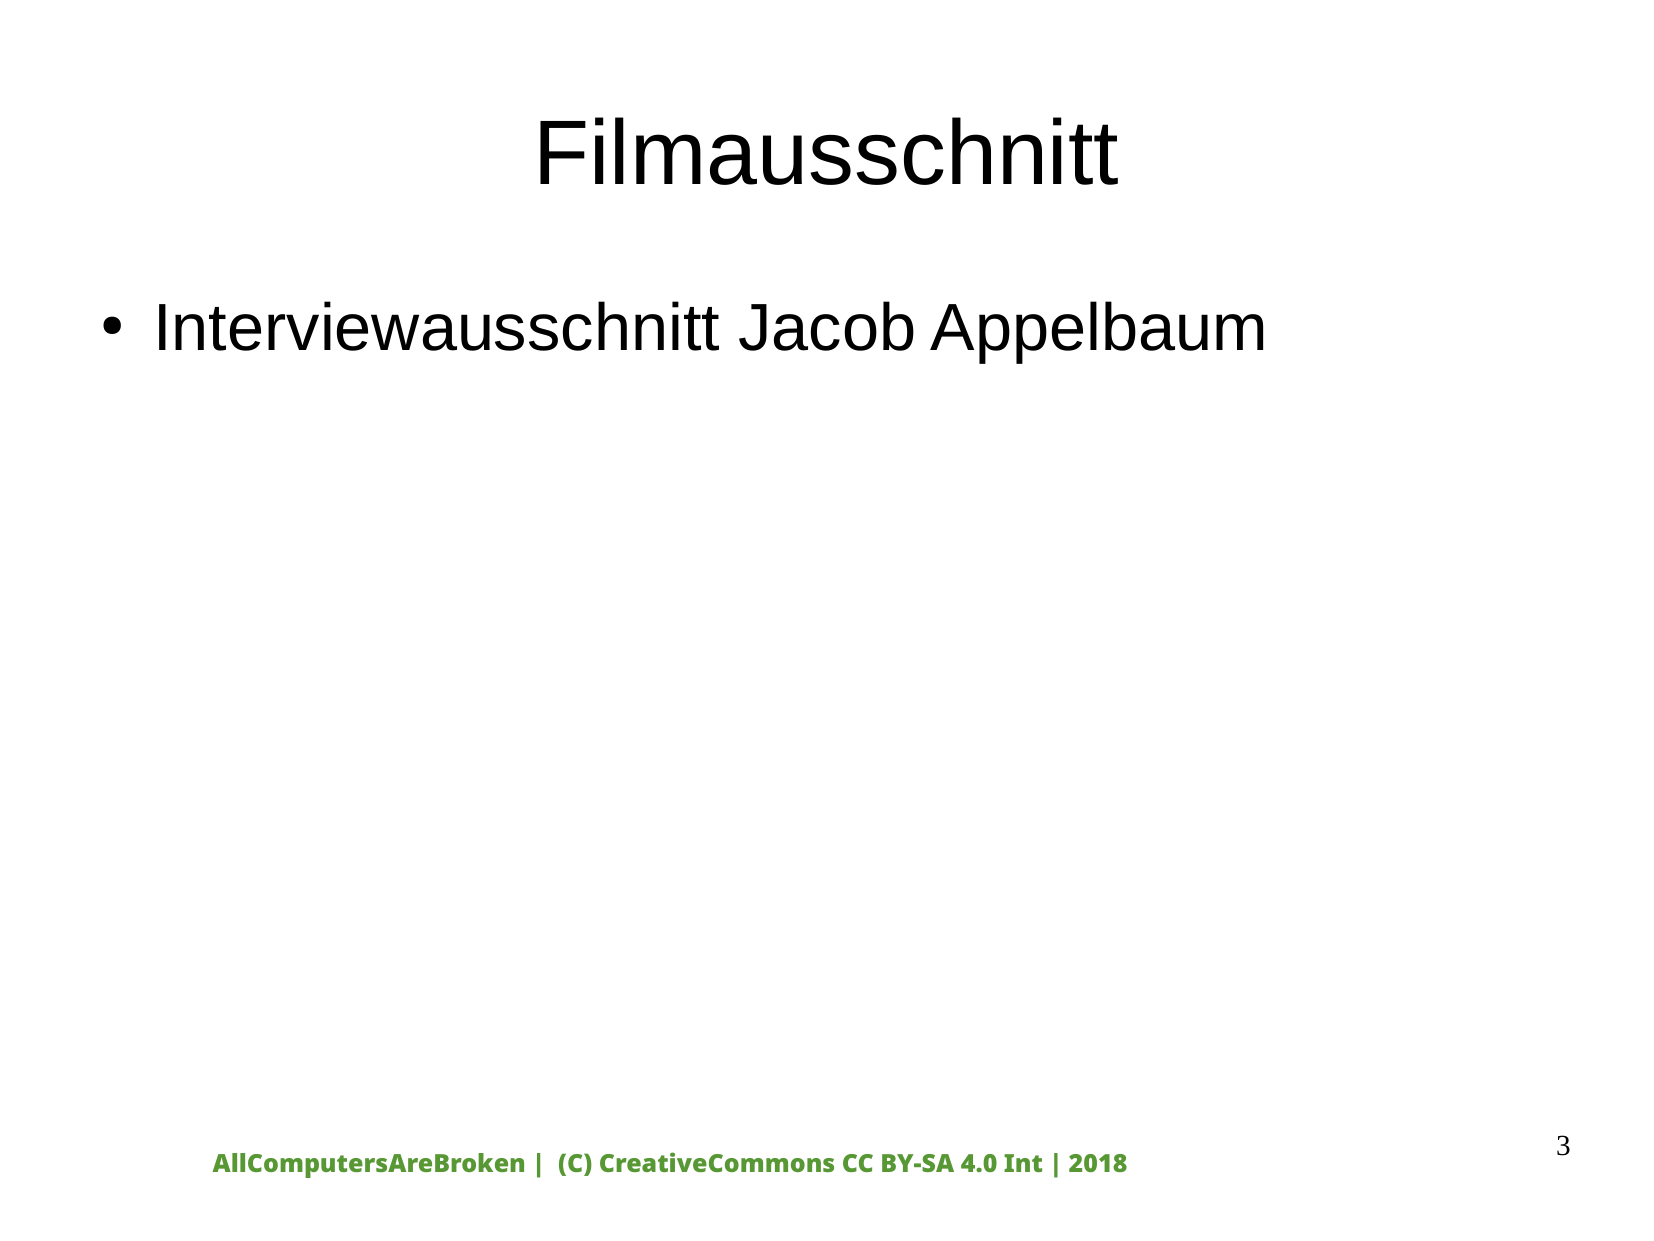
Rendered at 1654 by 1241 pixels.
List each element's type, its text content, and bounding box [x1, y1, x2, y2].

list Interviewausschnitt Jacob Appelbaum [82, 290, 1571, 1010]
title Filmausschnitt [82, 49, 1571, 257]
